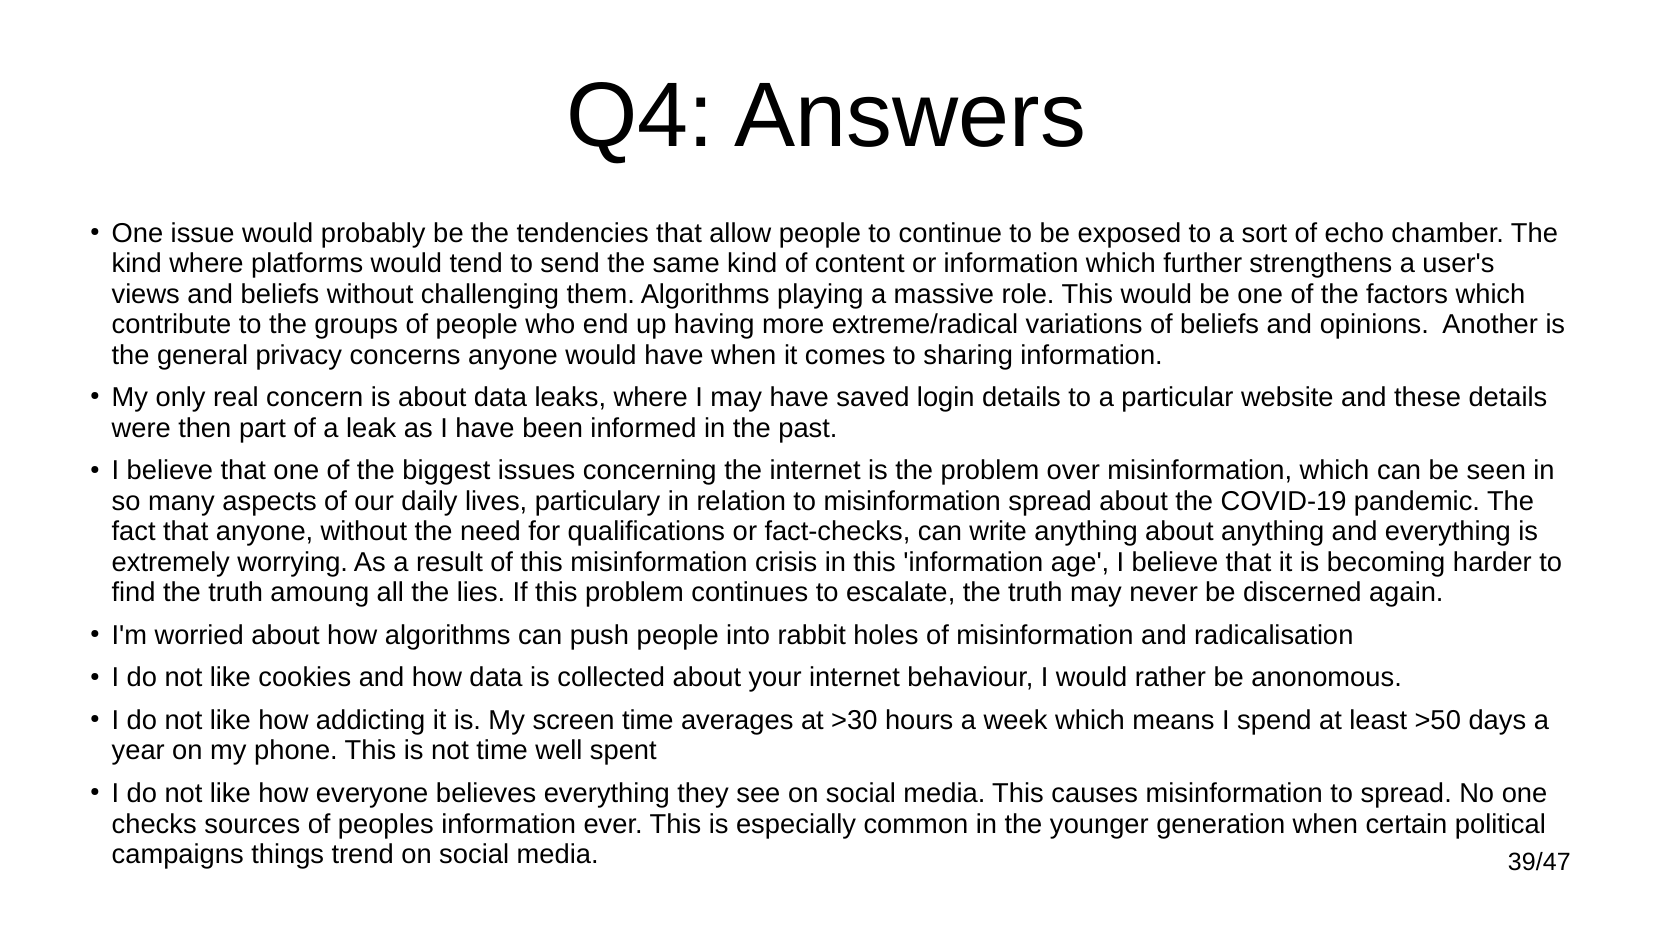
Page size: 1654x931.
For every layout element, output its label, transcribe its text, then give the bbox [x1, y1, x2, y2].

title Q4: Answers [82, 37, 1571, 193]
list One issue would probably be the tendencies that allow people to continue to be exposed to a sort of echo chamber. The kind where platforms would tend to send the same kind of content or information which further strengthens a user's views and beliefs without challenging them. Algorithms playing a massive role. This would be one of the factors which contribute to the groups of people who end up having more extreme/radical variations of beliefs and opinions. Another is the general privacy concerns anyone would have when it comes to sharing information. My only real concern is about data leaks, where I may have saved login details to a particular website and these details were then part of a leak as I have been informed in the past. I believe that one of the biggest issues concerning the internet is the problem over misinformation, which can be seen in so many aspects of our daily lives, particulary in relation to misinformation spread about the COVID-19 pandemic. The fact that anyone, without the need for qualifications or fact-checks, can write anything about anything and everything is extremely worrying. As a result of this misinformation crisis in this 'information age', I believe that it is becoming harder to find the truth amoung all the lies. If this problem continues to escalate, the truth may never be discerned again. I'm worried about how algorithms can push people into rabbit holes of misinformation and radicalisation I do not like cookies and how data is collected about your internet behaviour, I would rather be anonomous. I do not like how addicting it is. My screen time averages at >30 hours a week which means I spend at least >50 days a year on my phone. This is not time well spent I do not like how everyone believes everything they see on social media. This causes misinformation to spread. No one checks sources of peoples information ever. This is especially common in the younger generation when certain political campaigns things trend on social media. [82, 217, 1571, 886]
